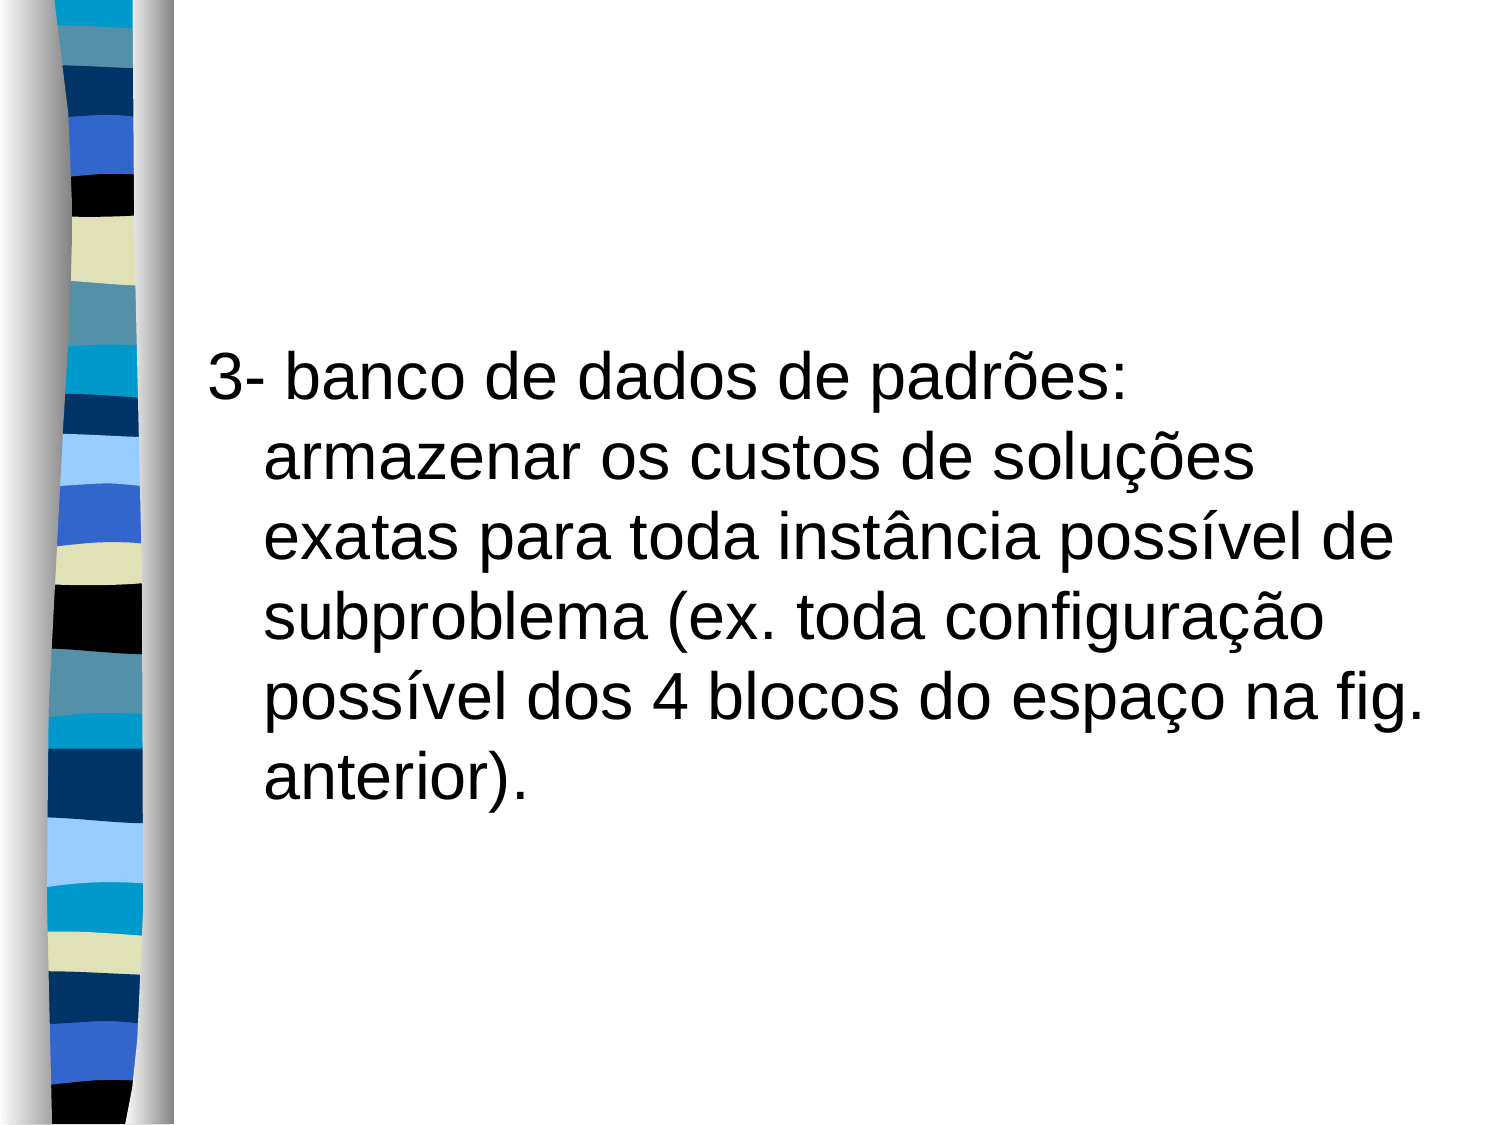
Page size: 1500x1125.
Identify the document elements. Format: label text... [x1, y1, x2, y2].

list 3- banco de dados de padrões: armazenar os custos de soluções exatas para toda instância possível de subproblema (ex. toda configuração possível dos 4 blocos do espaço na fig. anterior). [192, 324, 1468, 1000]
